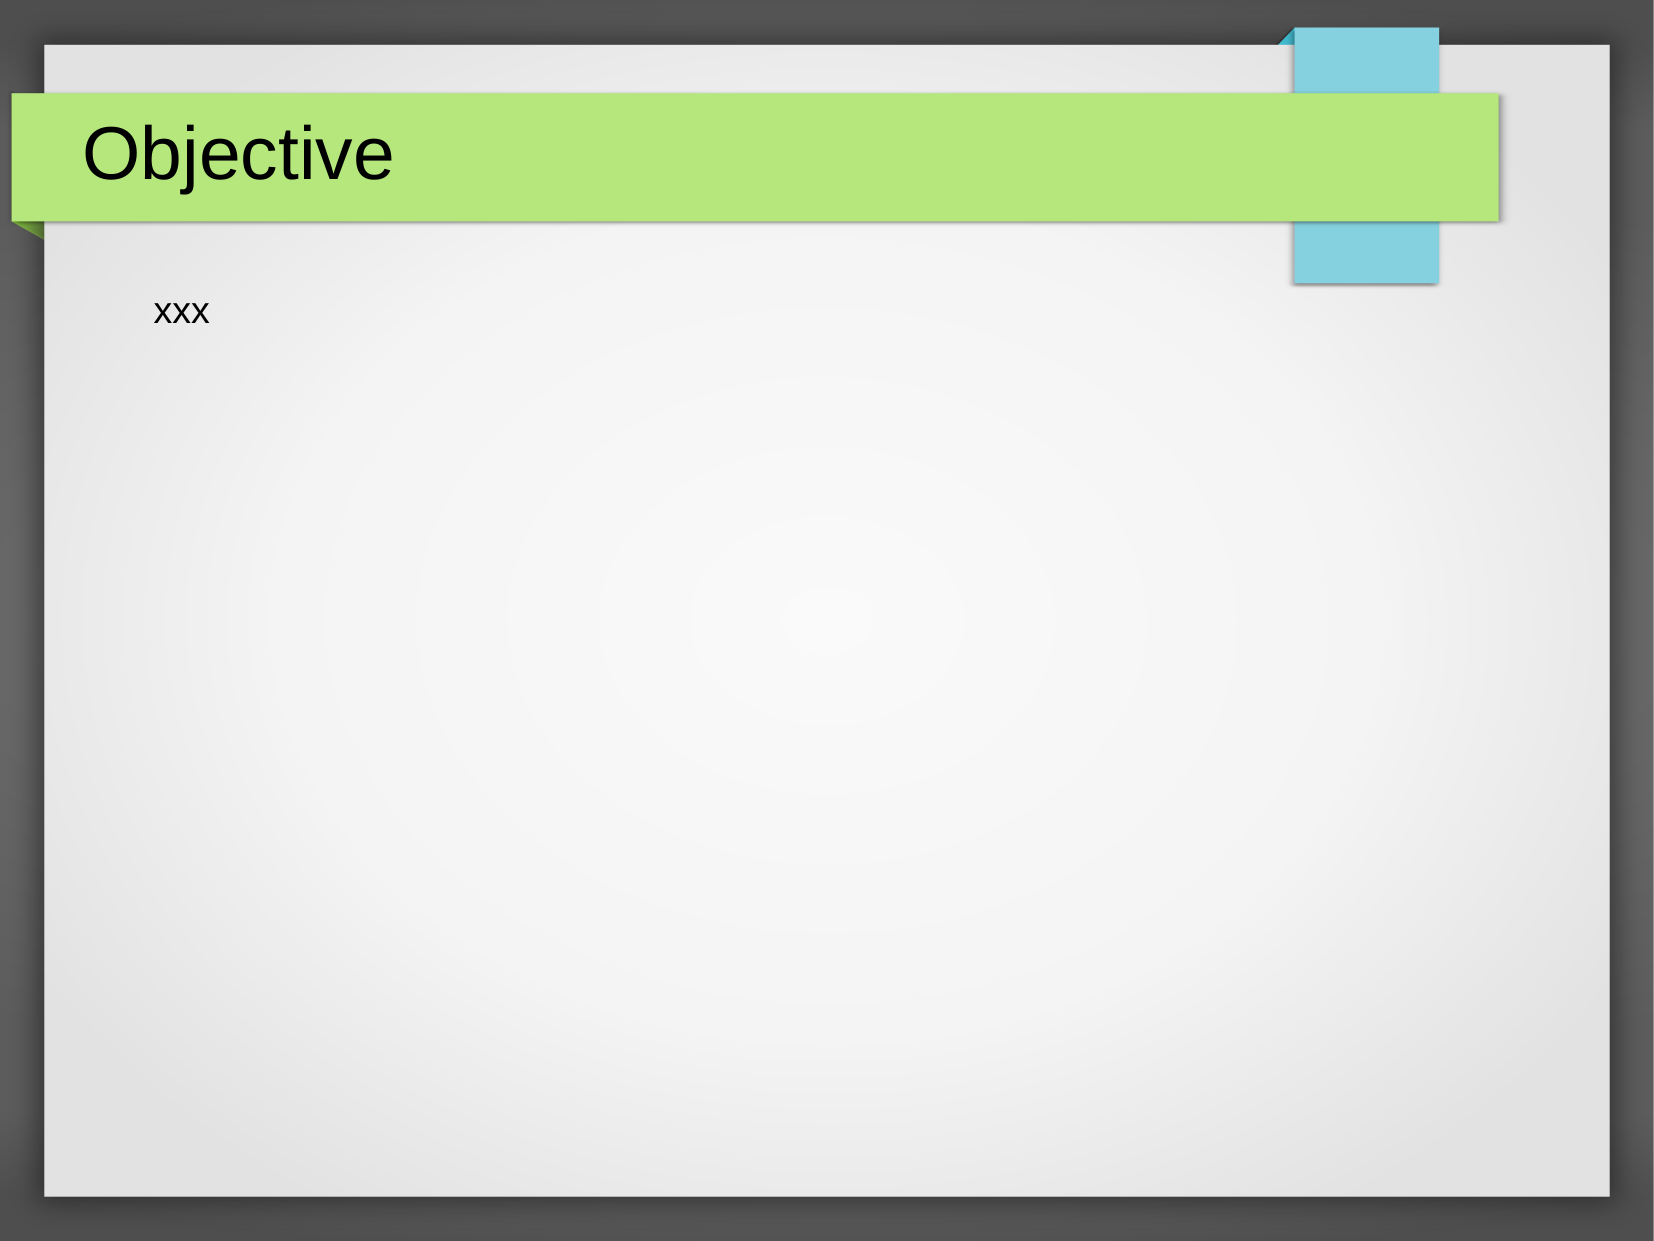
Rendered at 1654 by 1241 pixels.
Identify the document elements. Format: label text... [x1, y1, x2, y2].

list xxx [82, 289, 1571, 1009]
picture [0, 0, 1654, 1241]
title Objective [82, 94, 1264, 213]
